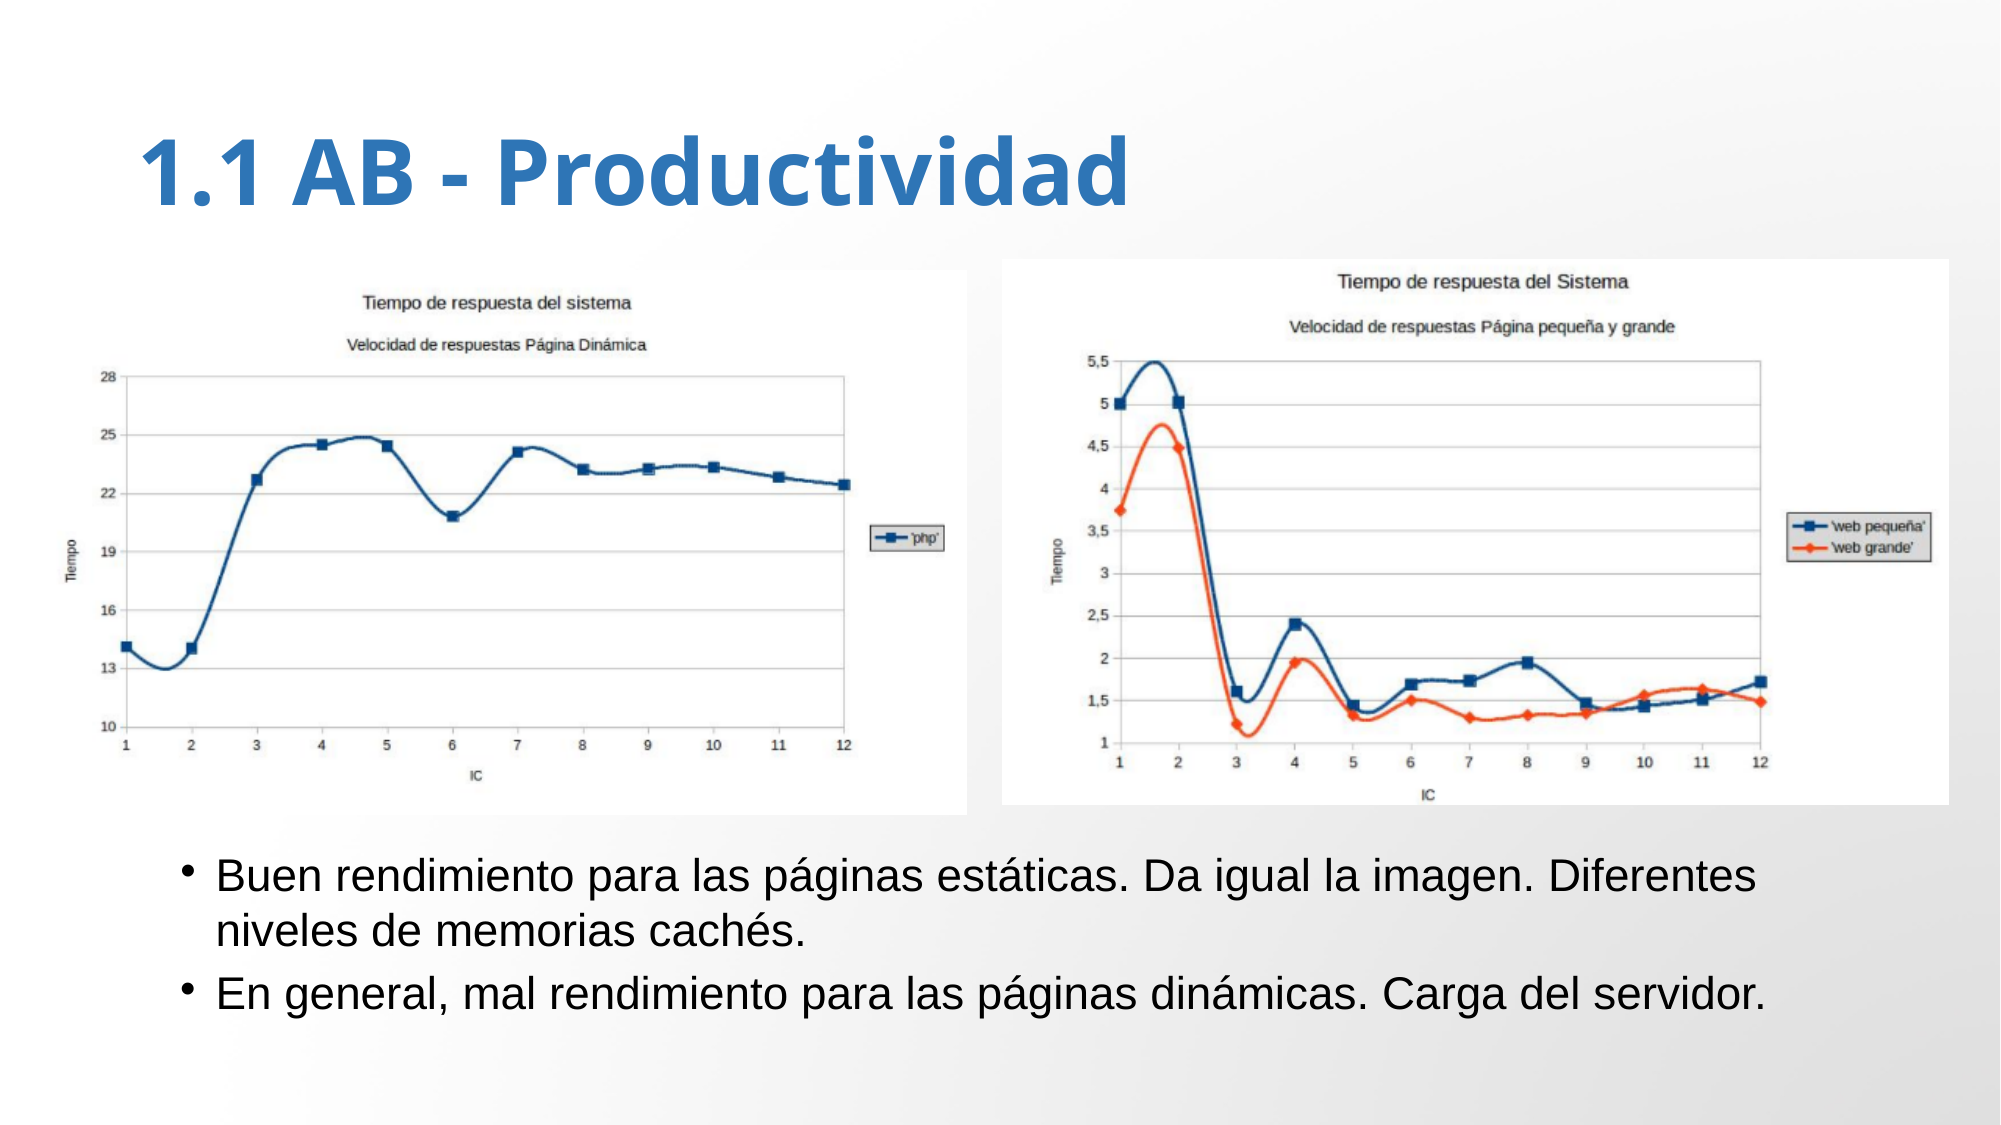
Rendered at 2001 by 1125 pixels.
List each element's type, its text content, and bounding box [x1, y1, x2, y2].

text_box En general, mal rendimiento para las páginas dinámicas. Carga del servidor. [129, 956, 1902, 1102]
picture [0, 0, 2001, 1125]
text_box 1.1 AB - Productividad [137, 59, 1863, 278]
text_box Buen rendimiento para las páginas estáticas. Da igual la imagen. Diferentes niveles de memorias cachés. [130, 838, 1902, 956]
